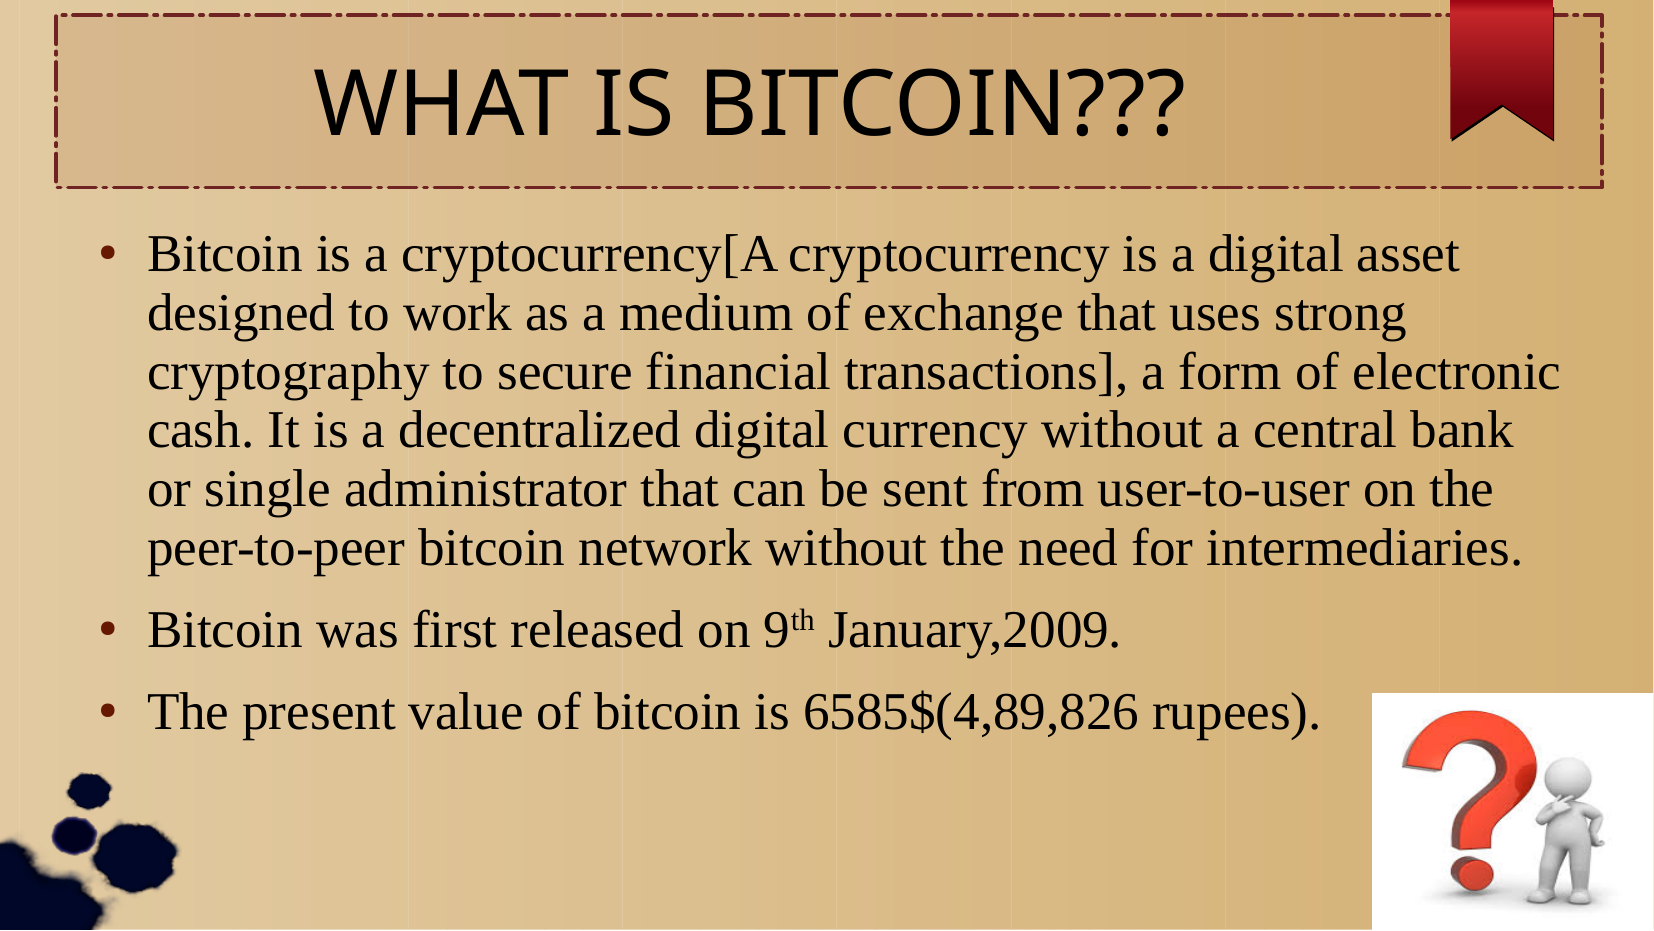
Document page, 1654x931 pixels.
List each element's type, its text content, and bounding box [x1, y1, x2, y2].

picture [1372, 693, 1654, 931]
title WHAT IS BITCOIN??? [59, 11, 1441, 189]
list Bitcoin is a cryptocurrency[A cryptocurrency is a digital asset designed to work as a medium of exchange that uses strong cryptography to secure financial transactions], a form of electronic cash. It is a decentralized digital currency without a central bank or single administrator that can be sent from user-to-user on the peer-to-peer bitcoin network without the need for intermediaries. Bitcoin was first released on 9th January,2009. The present value of bitcoin is 6585$(4,89,826 rupees). [82, 224, 1571, 764]
